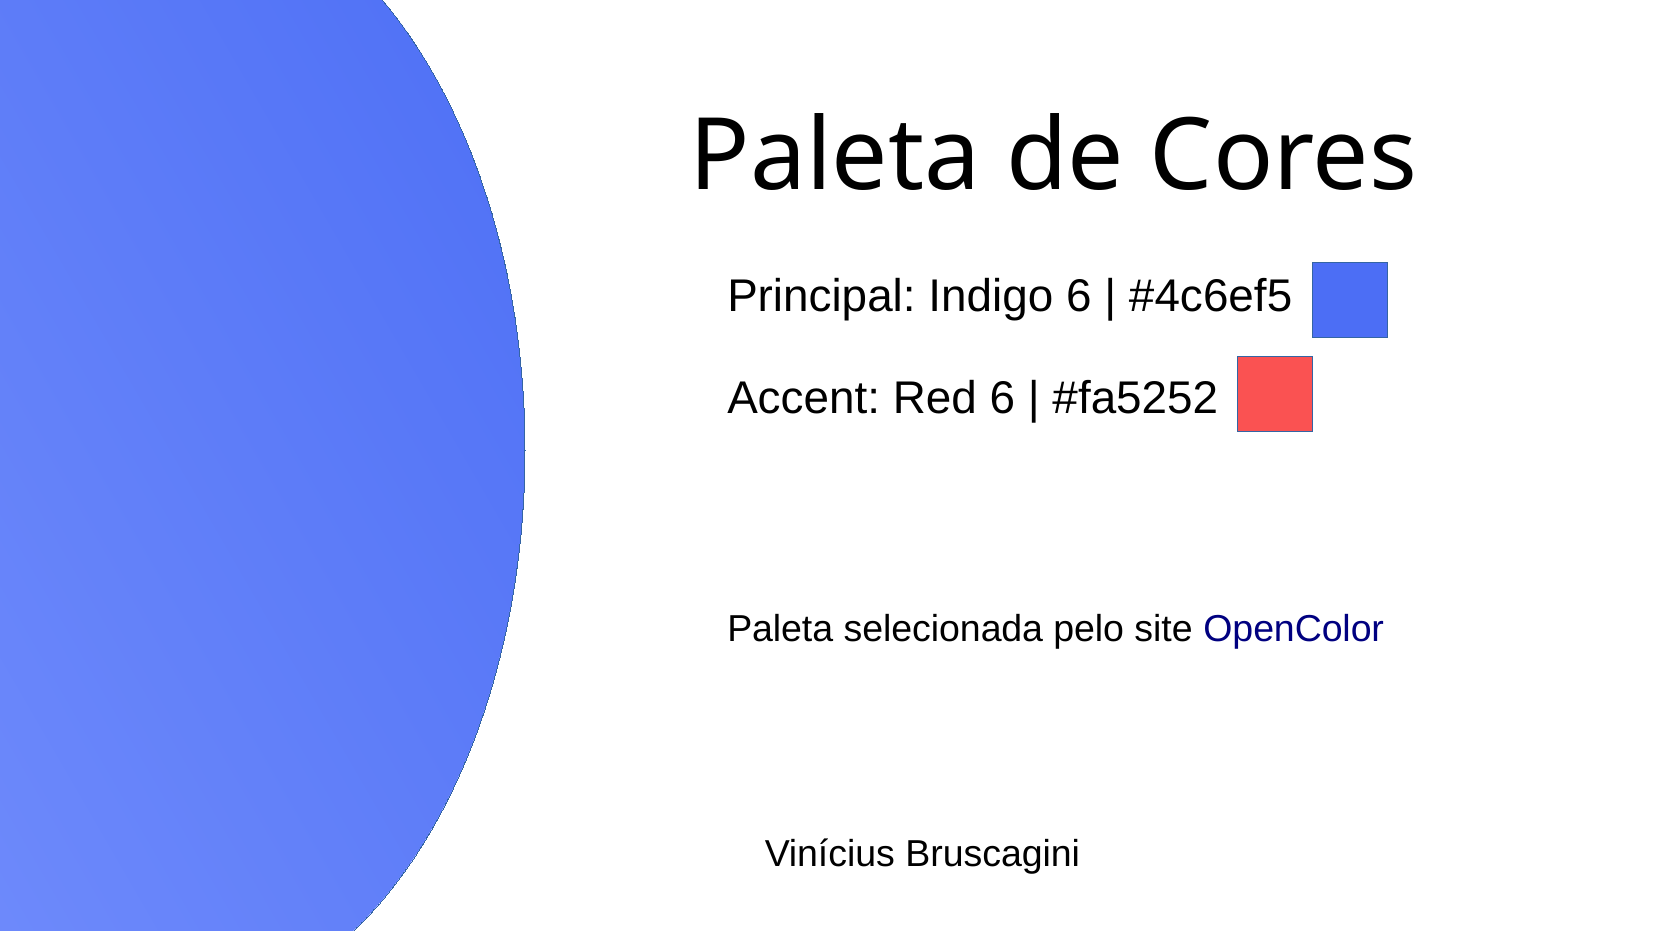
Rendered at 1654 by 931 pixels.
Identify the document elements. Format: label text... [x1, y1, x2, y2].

text_box Principal: Indigo 6 | #4c6ef5 Accent: Red 6 | #fa5252 [712, 262, 1538, 432]
text_box [1312, 262, 1388, 338]
text_box Vinícius Bruscagini [750, 825, 1501, 882]
text_box [1237, 356, 1313, 432]
text_box Paleta de Cores [675, 75, 1576, 210]
text_box [0, 0, 526, 931]
text_box Paleta selecionada pelo site OpenColor [712, 600, 1501, 657]
